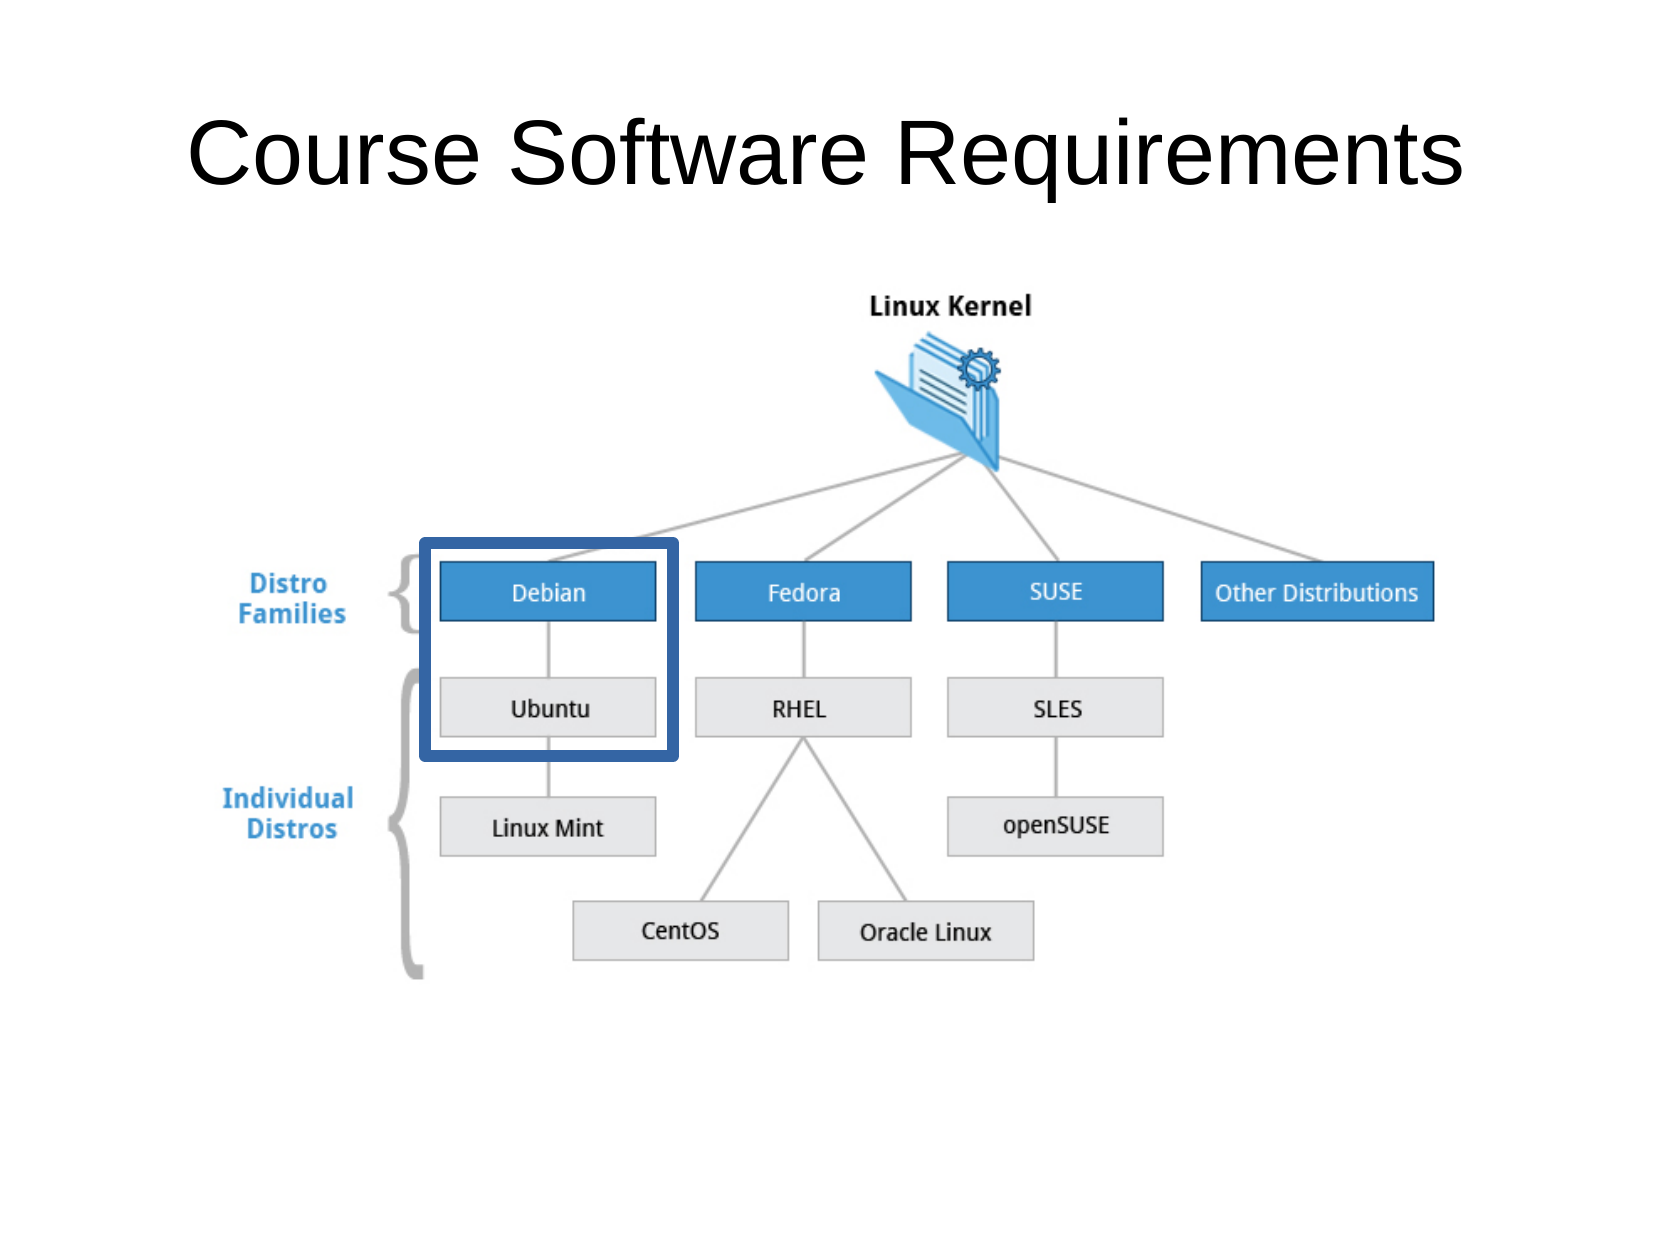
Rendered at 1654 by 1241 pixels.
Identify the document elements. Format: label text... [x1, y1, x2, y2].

title Course Software Requirements [82, 49, 1571, 257]
picture [188, 259, 1470, 1052]
